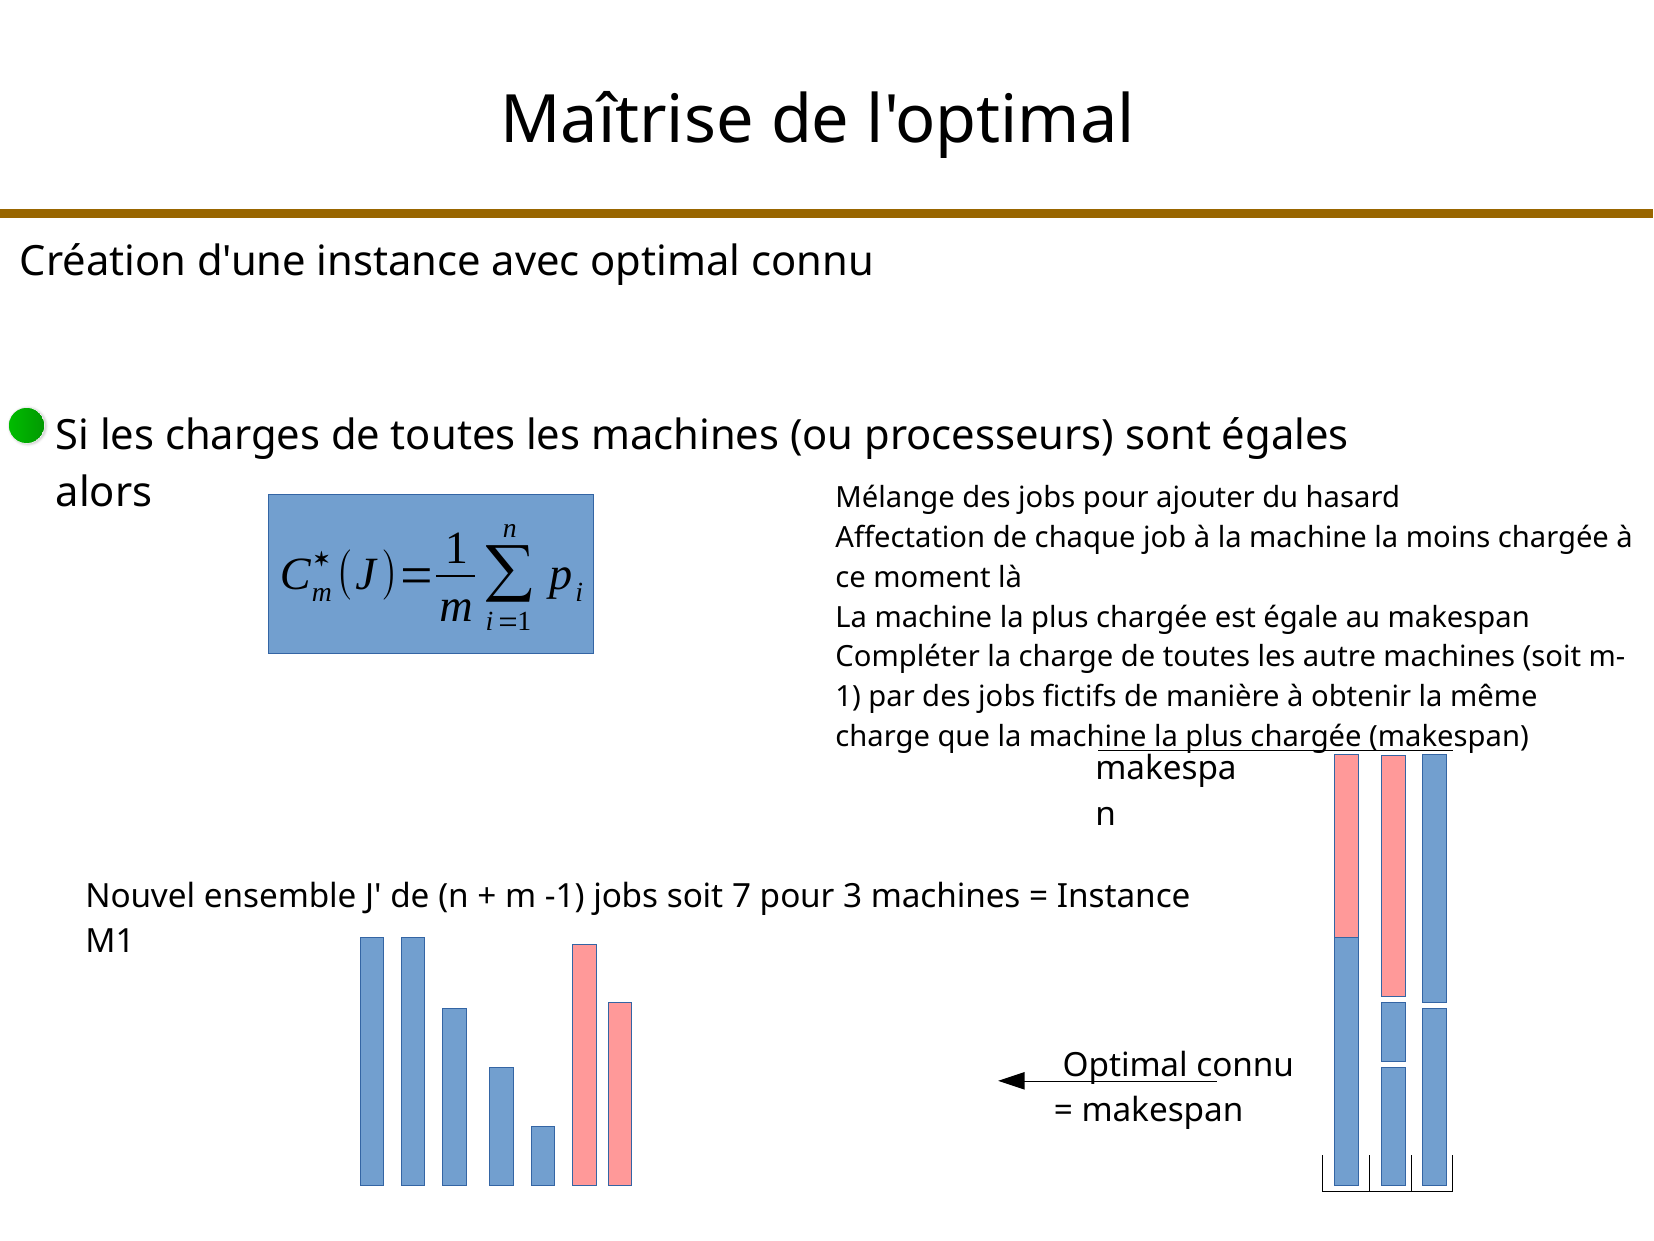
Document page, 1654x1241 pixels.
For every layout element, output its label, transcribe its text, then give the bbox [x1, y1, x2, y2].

text_box Mélange des jobs pour ajouter du hasard Affectation de chaque job à la machine la moins chargée à ce moment là La machine la plus chargée est égale au makespan Compléter la charge de toutes les autre machines (soit m-1) par des jobs fictifs de manière à obtenir la même charge que la machine la plus chargée (makespan) [820, 469, 1654, 721]
title Maîtrise de l'optimal [82, 46, 1571, 187]
text_box [572, 944, 597, 1186]
text_box [1422, 754, 1447, 1003]
text_box Si les charges de toutes les machines (ou processeurs) sont égales alors [41, 397, 1441, 471]
text_box Nouvel ensemble J' de (n + m -1) jobs soit 7 pour 3 machines = Instance M1 [70, 864, 1229, 956]
text_box [531, 1126, 555, 1186]
text_box [1381, 1002, 1406, 1062]
text_box [268, 636, 594, 654]
text_box [1422, 1008, 1447, 1186]
text_box Création d'une instance avec optimal connu [4, 223, 921, 382]
text_box [1381, 1067, 1406, 1186]
text_box [268, 494, 594, 511]
text_box [360, 937, 384, 1186]
picture [6, 405, 49, 448]
text_box [442, 1008, 467, 1186]
picture [268, 511, 594, 636]
text_box [608, 1002, 632, 1186]
text_box [1381, 755, 1406, 997]
text_box makespan [1080, 736, 1270, 790]
text_box [401, 937, 425, 1186]
text_box [1334, 754, 1359, 1186]
text_box Optimal connu = makespan [1039, 1033, 1323, 1125]
text_box [489, 1067, 514, 1186]
